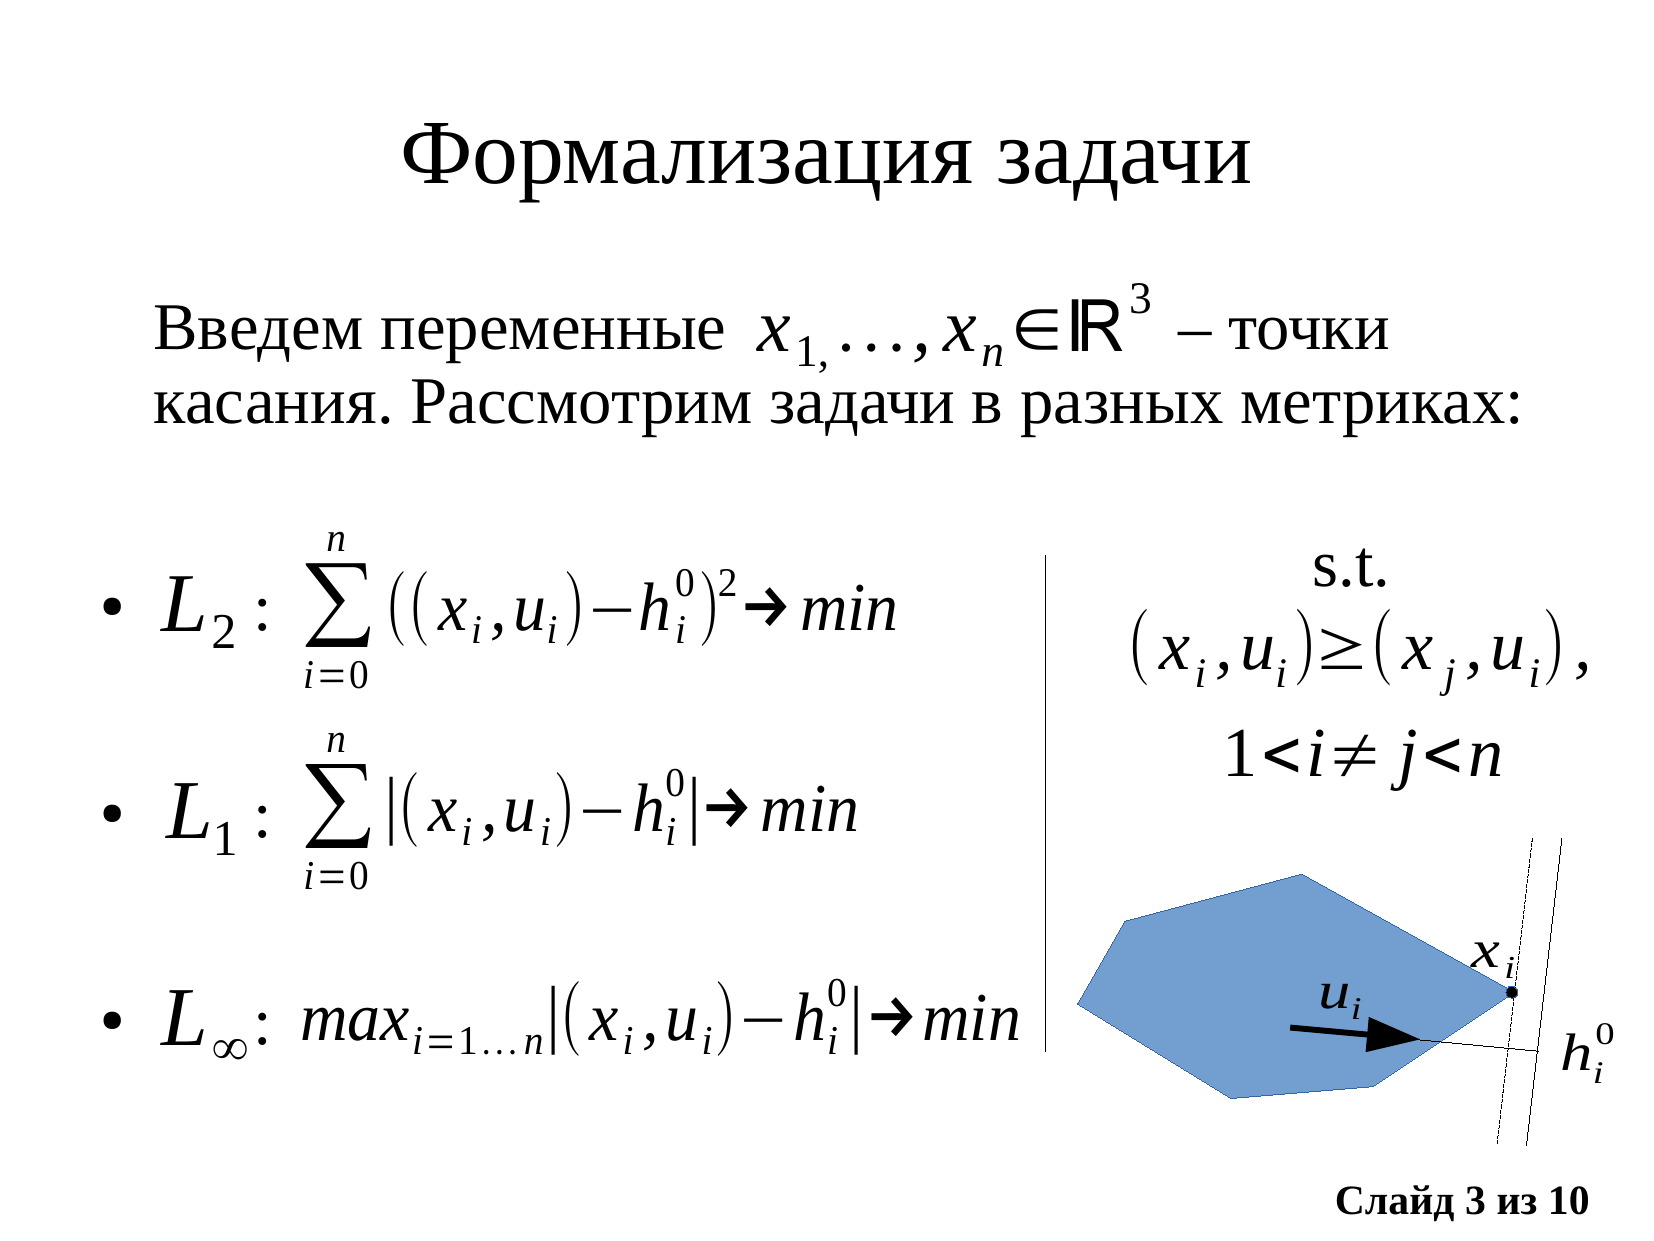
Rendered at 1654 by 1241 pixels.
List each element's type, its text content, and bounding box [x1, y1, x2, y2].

text_box [1077, 874, 1518, 1099]
chart [283, 513, 914, 699]
list Введем переменные – точки касания. Рассмотрим задачи в разных метриках: : : : [82, 290, 1571, 1241]
chart [734, 271, 1170, 377]
chart [141, 763, 260, 869]
chart [1452, 919, 1532, 987]
text_box s.t. [1297, 519, 1406, 609]
chart [283, 714, 875, 900]
chart [1110, 606, 1609, 697]
chart [1204, 713, 1523, 792]
chart [135, 969, 268, 1063]
chart [135, 556, 255, 662]
chart [1544, 1015, 1630, 1091]
chart [1301, 960, 1379, 1028]
chart [283, 968, 1038, 1065]
title Формализация задачи [82, 49, 1571, 257]
